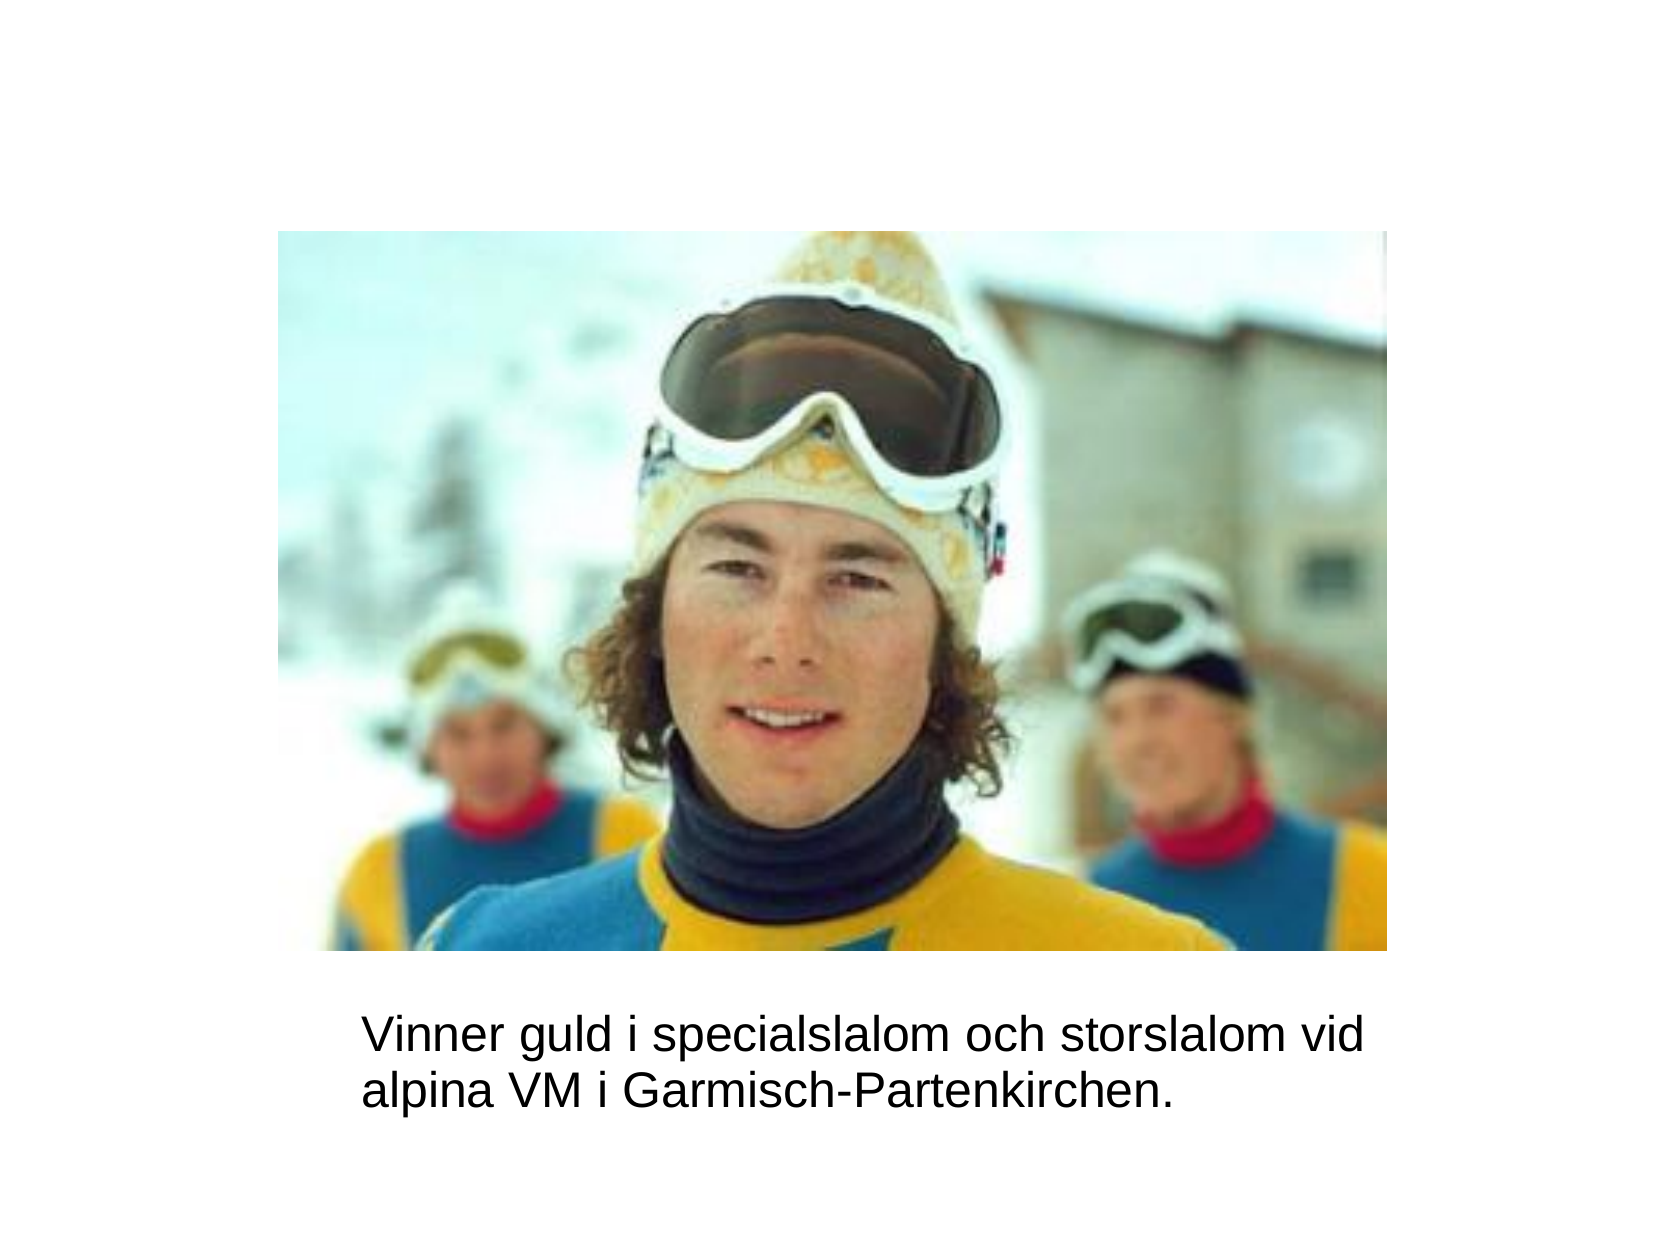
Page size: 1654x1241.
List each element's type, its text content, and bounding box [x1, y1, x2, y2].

text_box Vinner guld i specialslalom och storslalom vid alpina VM i Garmisch-Partenkirchen. [346, 999, 1654, 1174]
picture [278, 231, 1387, 951]
